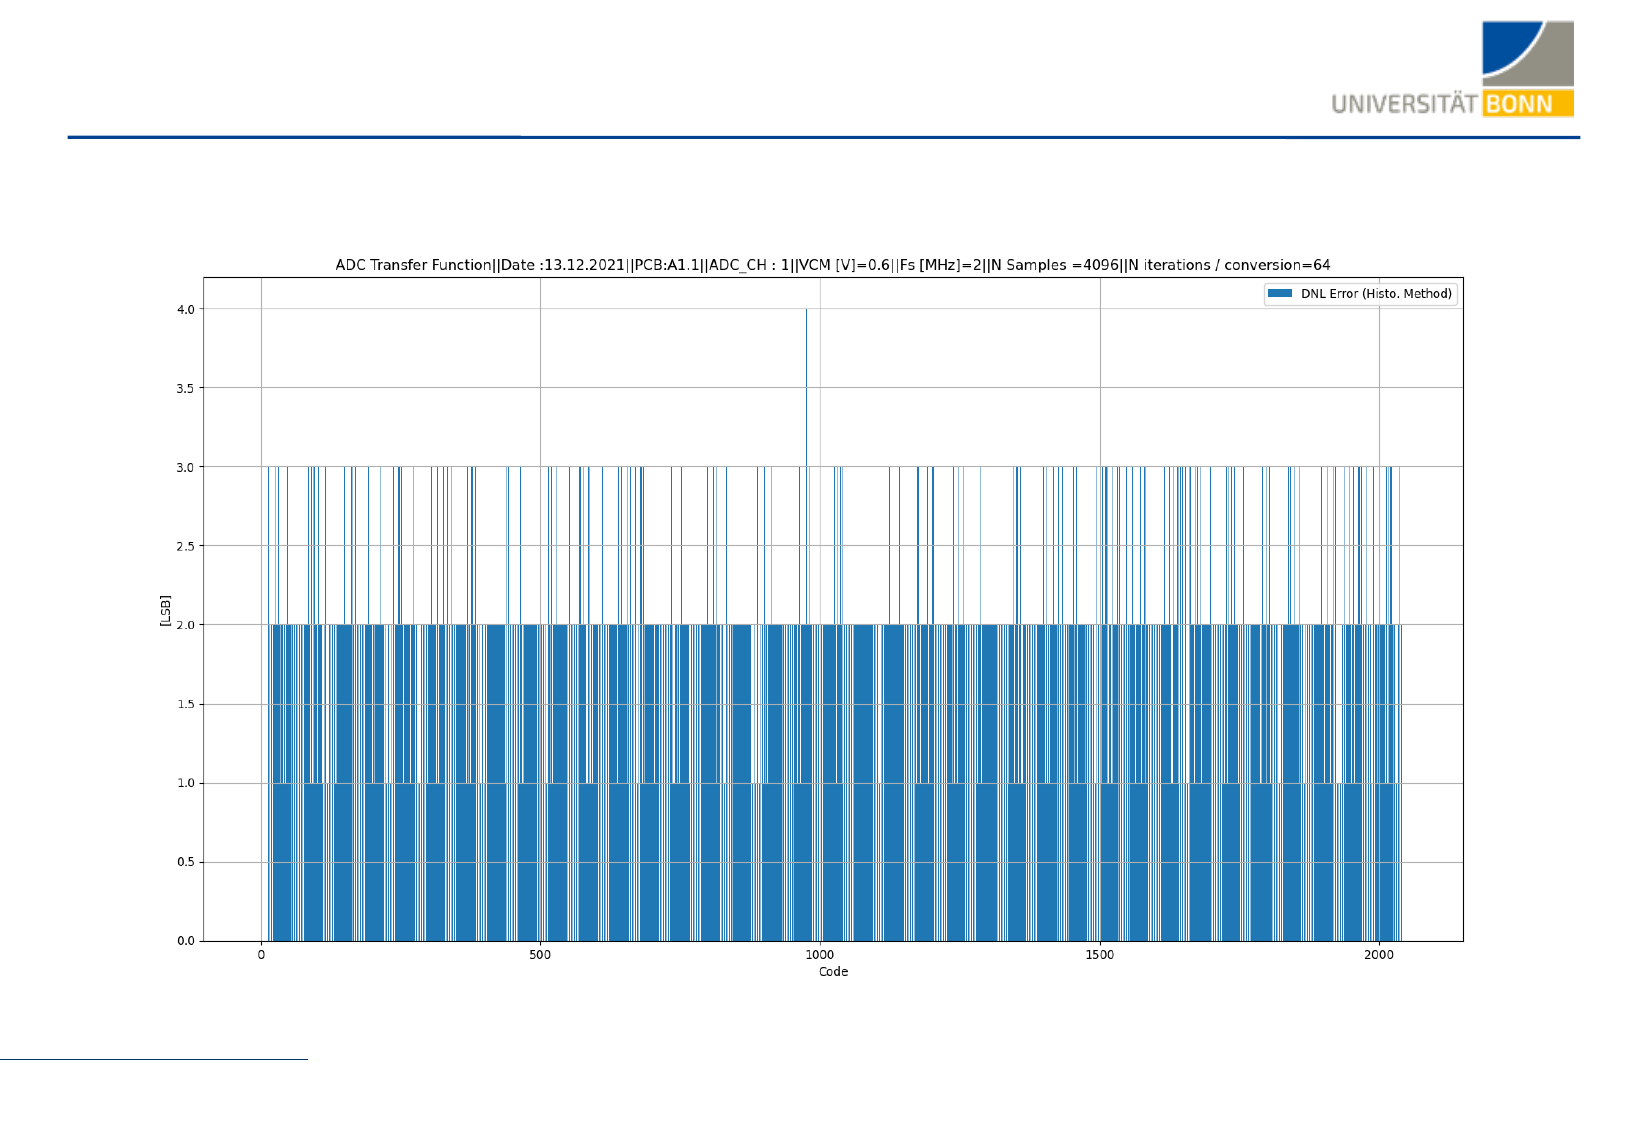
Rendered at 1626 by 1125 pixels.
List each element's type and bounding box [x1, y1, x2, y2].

picture [0, 173, 1625, 1036]
picture [1330, 0, 1574, 137]
